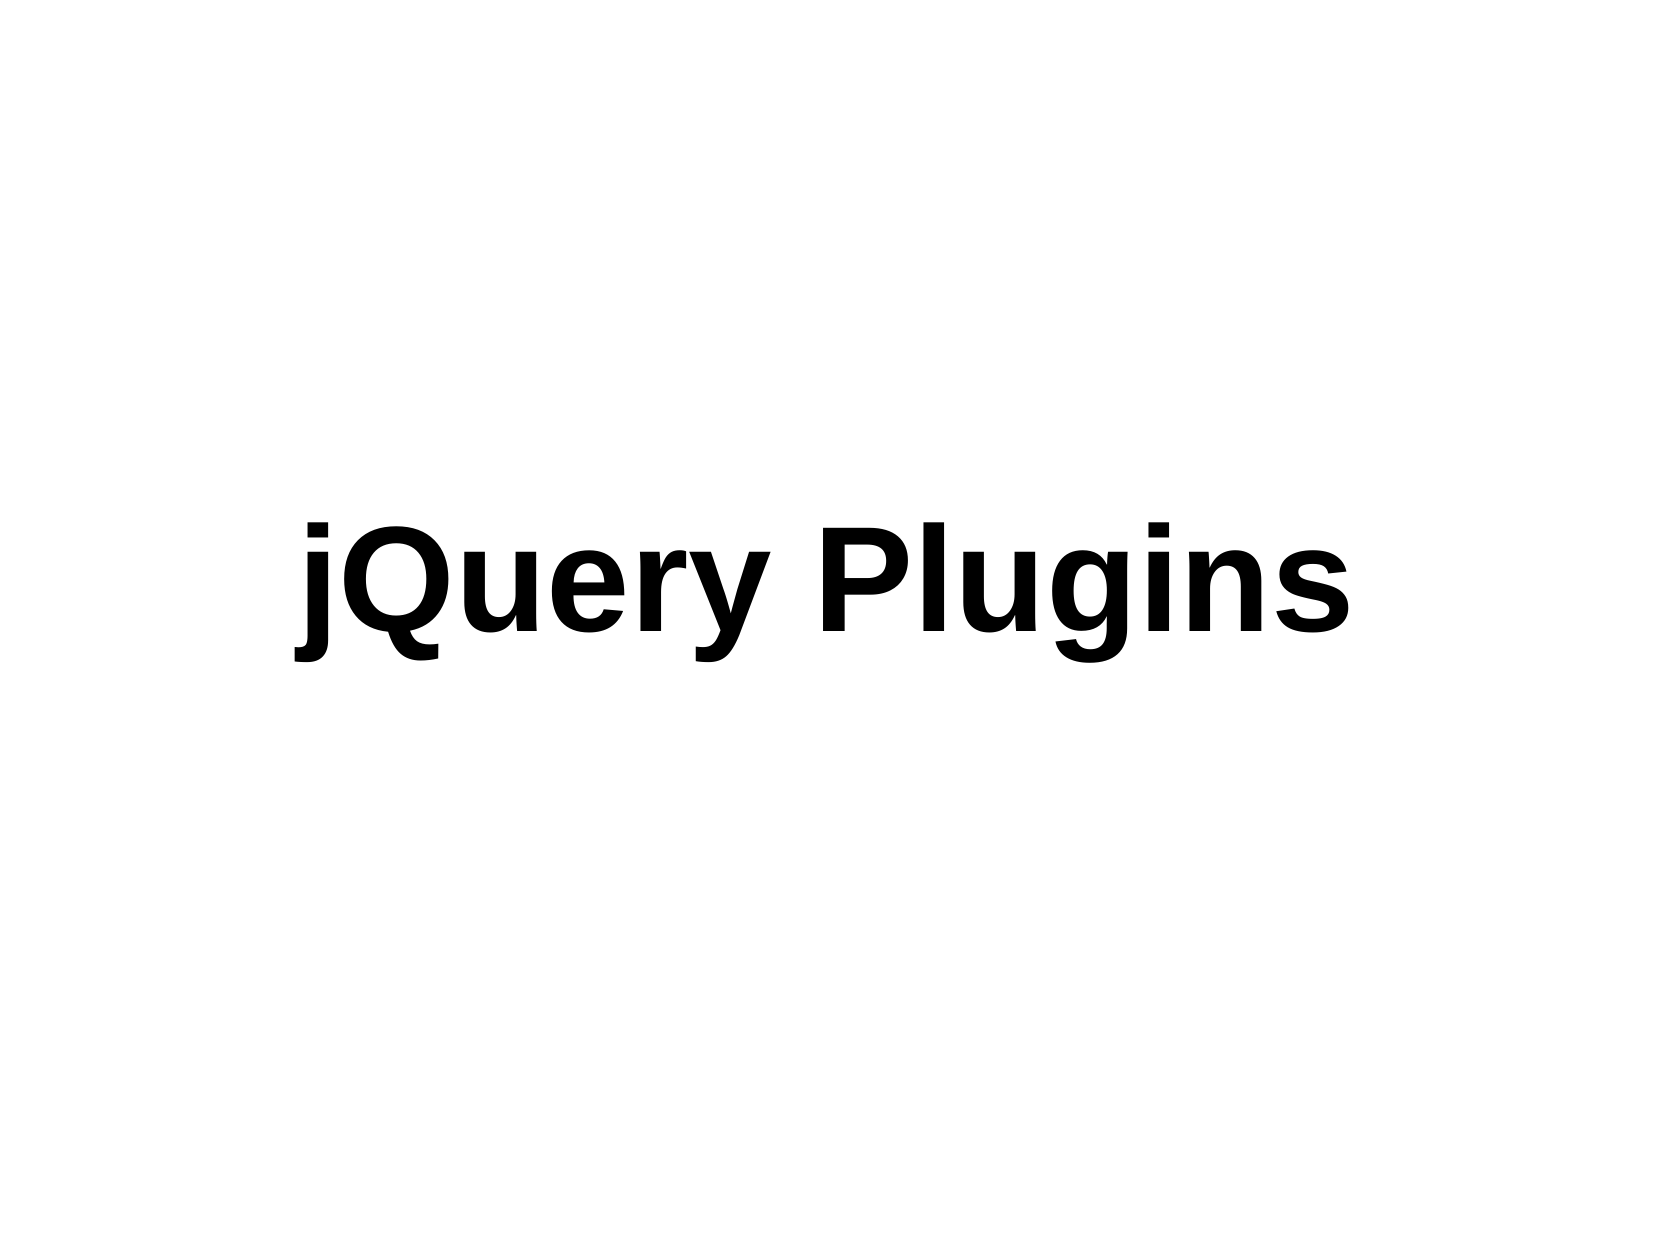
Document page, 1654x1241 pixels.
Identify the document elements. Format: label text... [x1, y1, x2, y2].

subtitle jQuery Plugins [82, 49, 1571, 1109]
